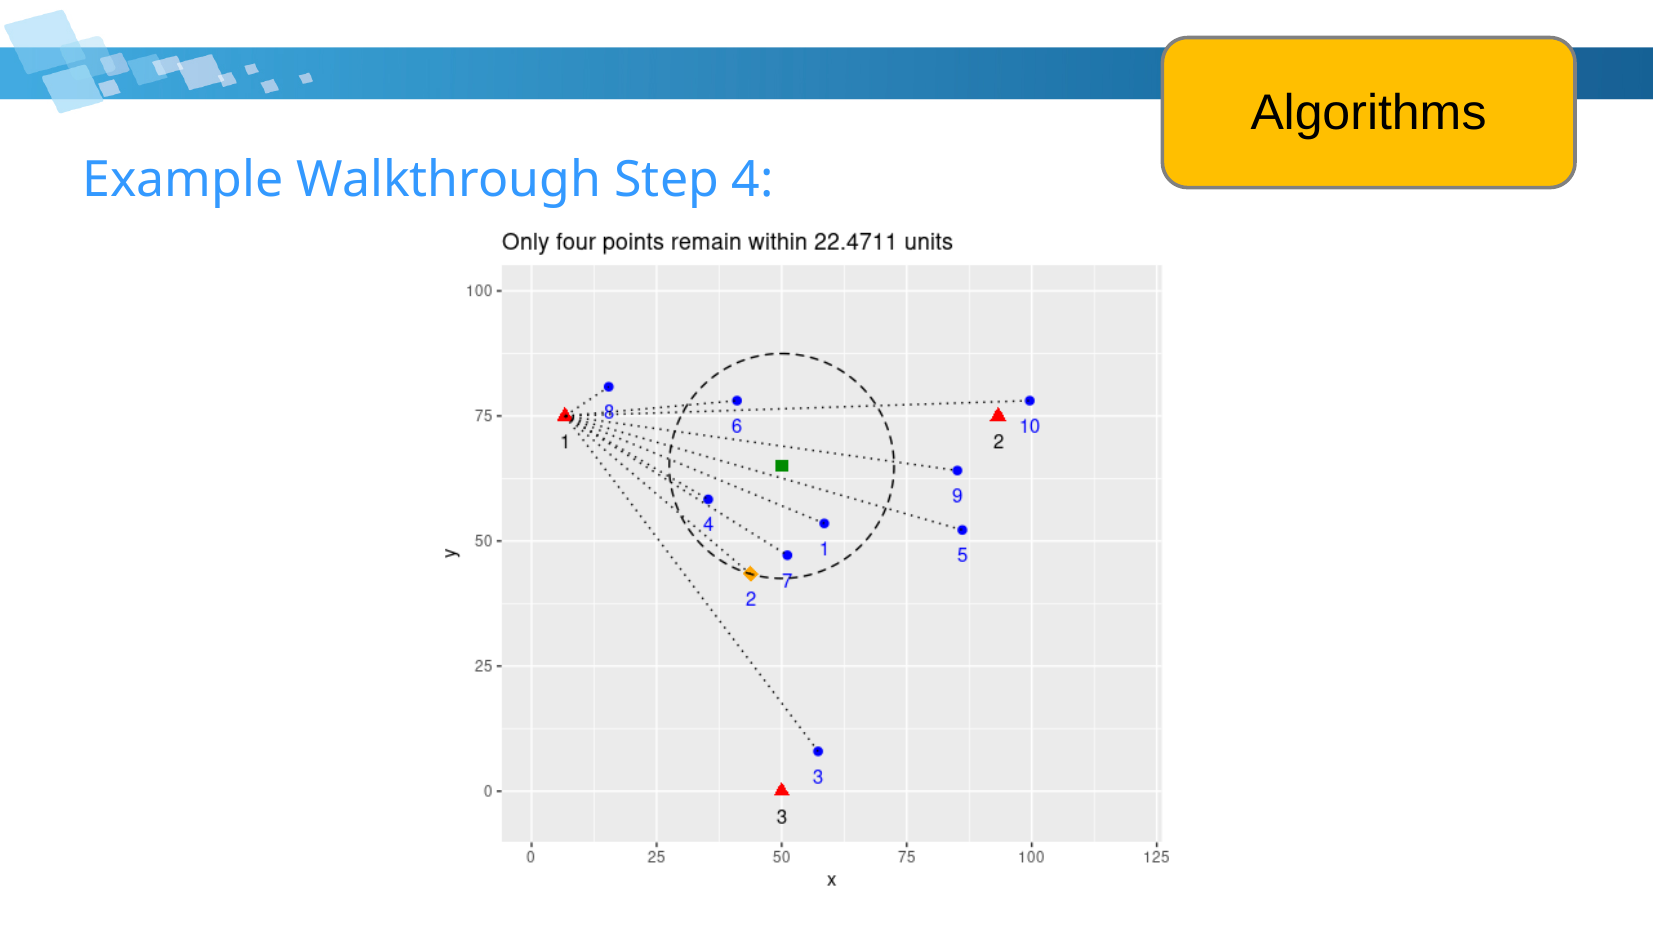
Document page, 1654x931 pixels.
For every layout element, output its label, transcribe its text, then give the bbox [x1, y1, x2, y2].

picture [0, 0, 1653, 929]
title Example Walkthrough Step 4: [82, 99, 1571, 255]
text_box Algorithms [1162, 37, 1576, 188]
